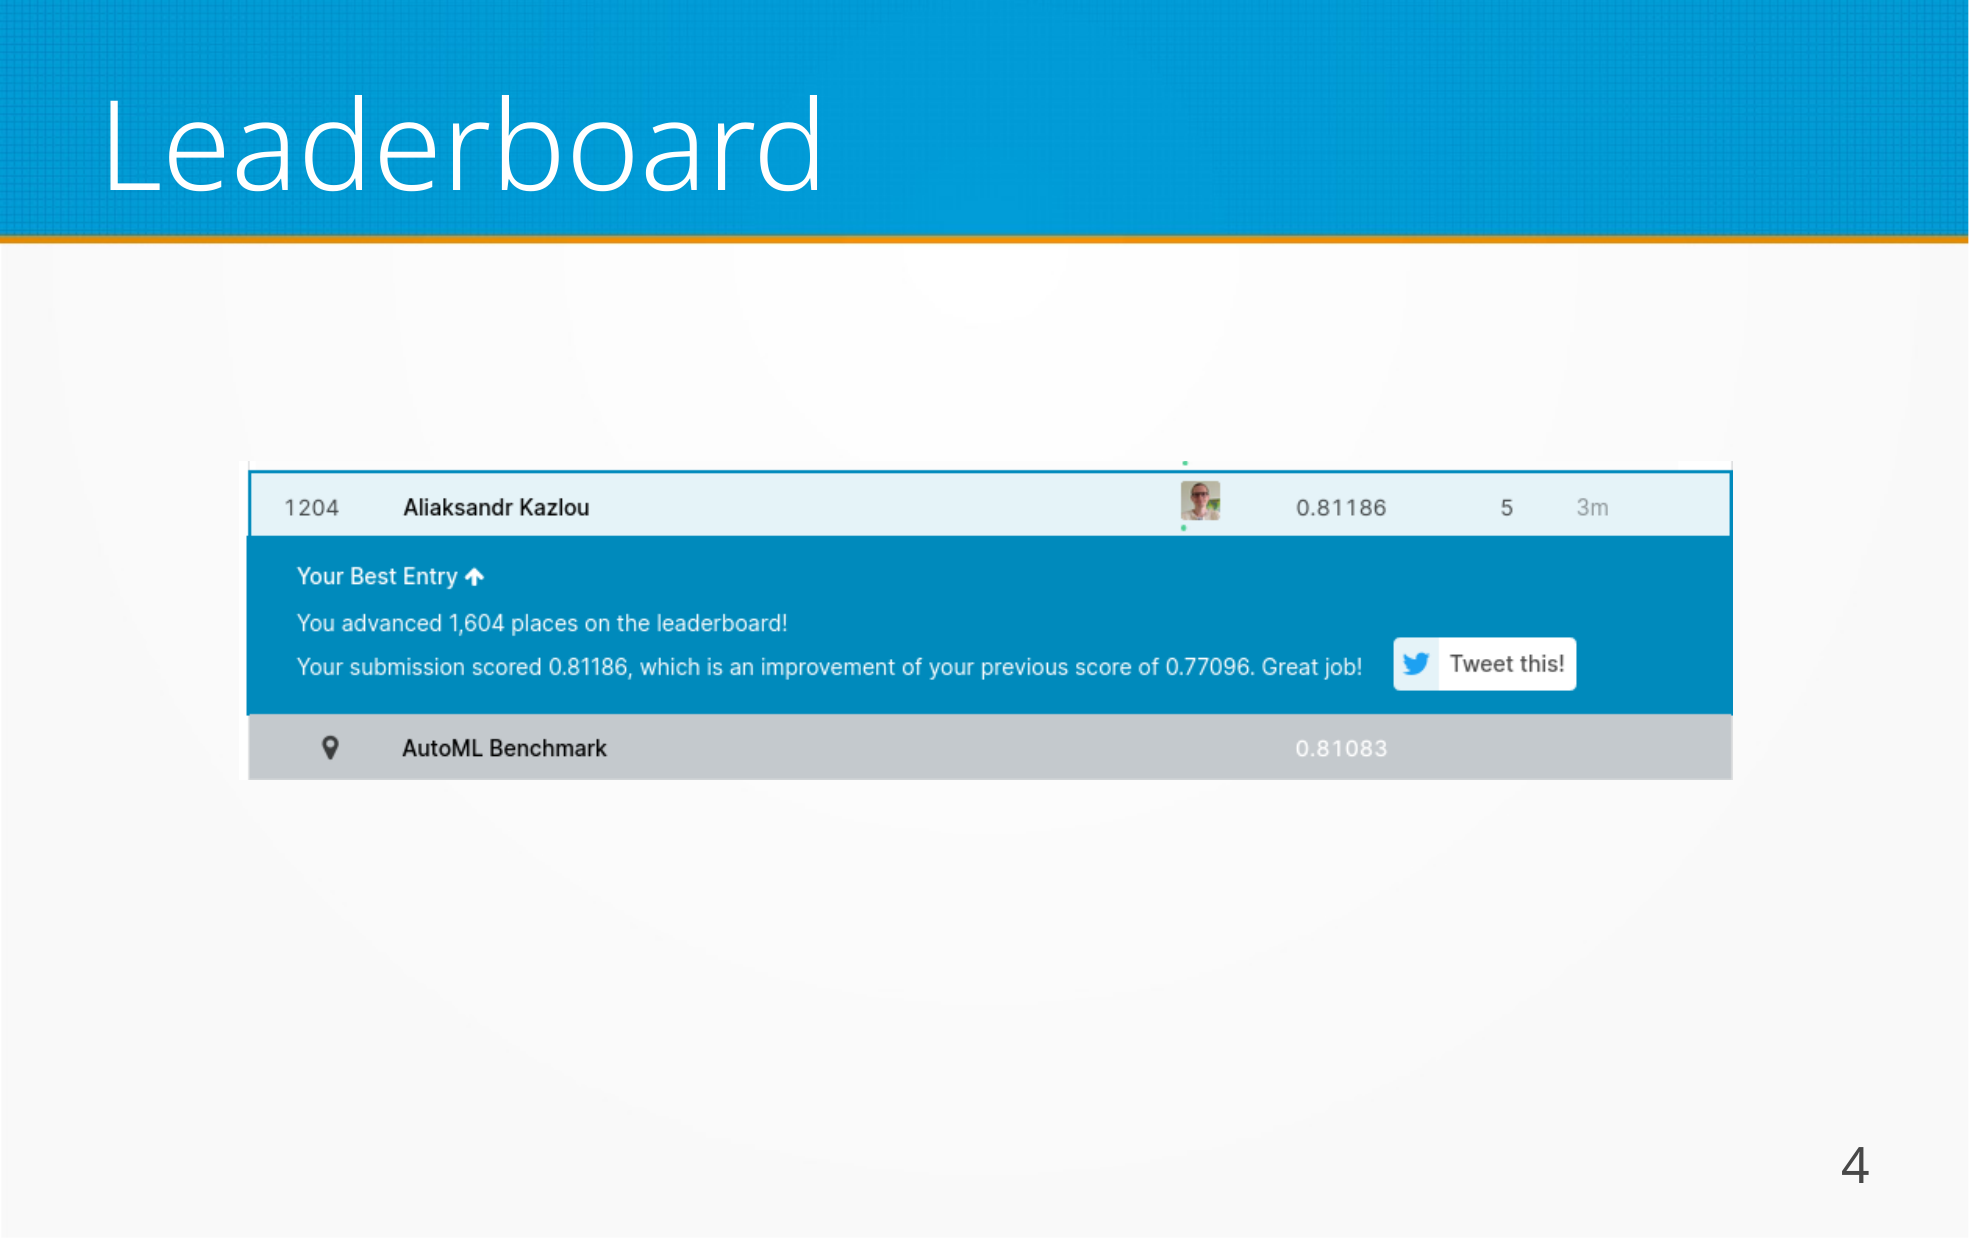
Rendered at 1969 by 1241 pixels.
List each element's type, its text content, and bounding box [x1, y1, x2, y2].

picture [0, 233, 1969, 1241]
title Leaderboard [98, 19, 1870, 227]
